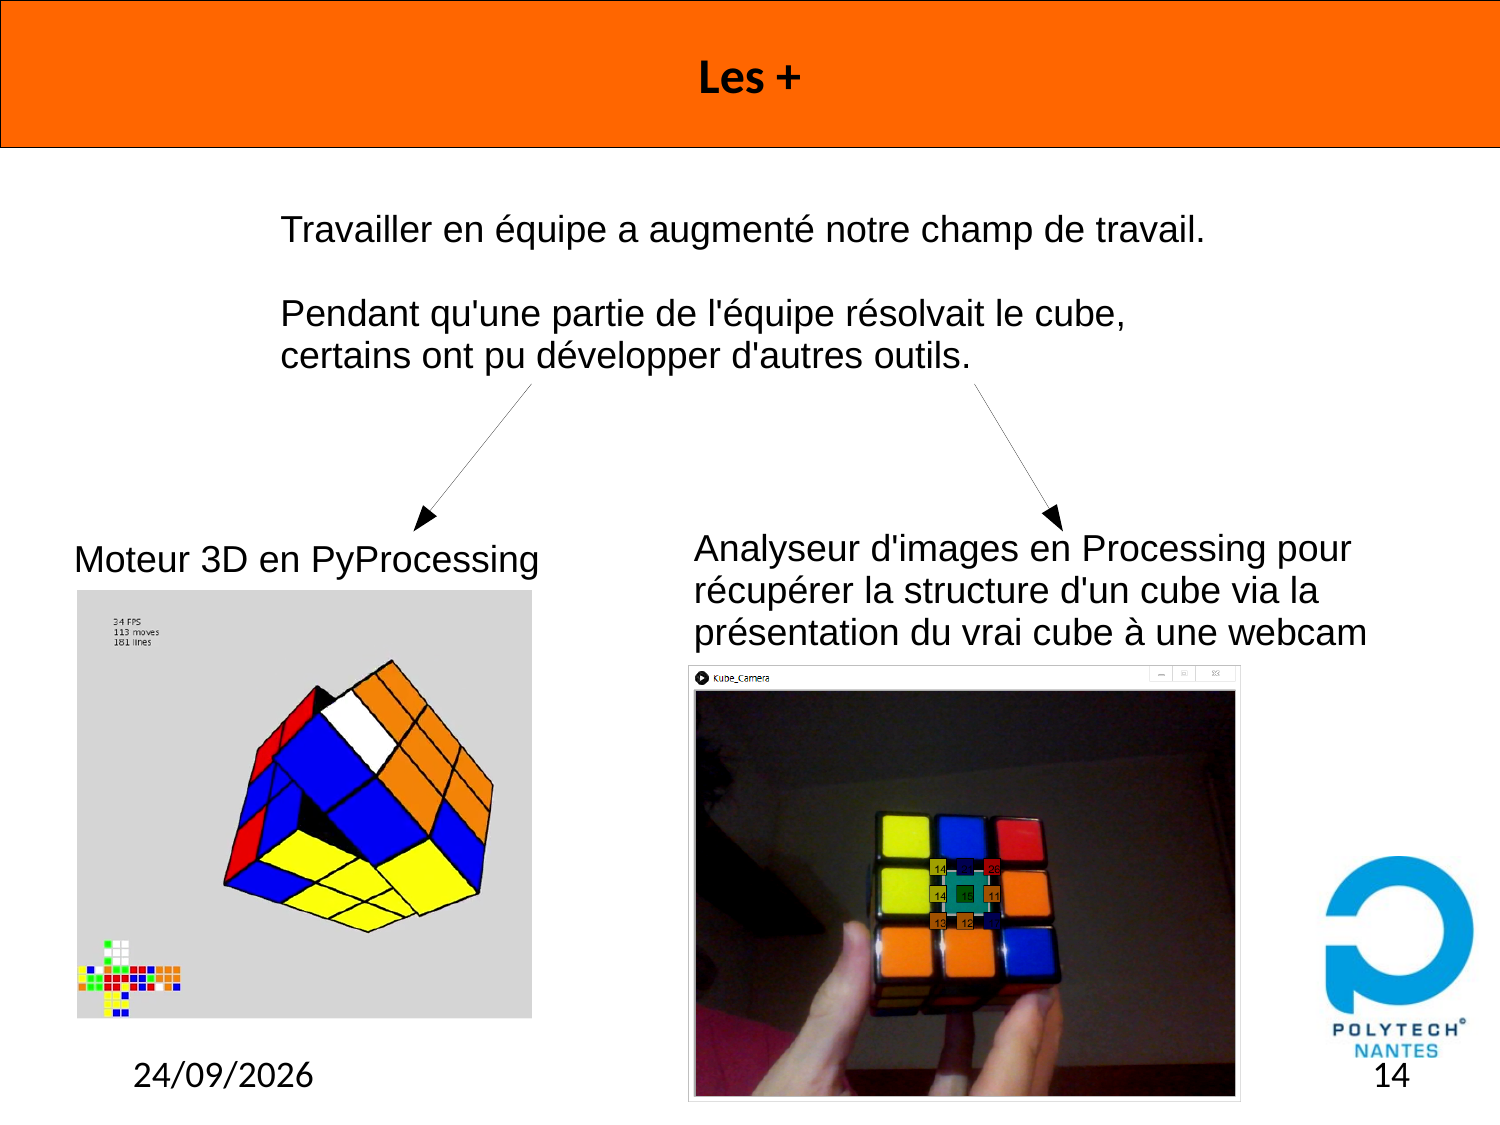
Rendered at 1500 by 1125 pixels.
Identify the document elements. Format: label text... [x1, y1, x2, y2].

title Les + [0, 0, 1500, 148]
picture [688, 665, 1241, 1102]
text_box Travailler en équipe a augmenté notre champ de travail. Pendant qu'une partie de l'équipe résolvait le cube, certains ont pu développer d'autres outils. [265, 200, 1241, 384]
text_box Analyseur d'images en Processing pour récupérer la structure d'un cube via la présentation du vrai cube à une webcam [679, 519, 1447, 661]
text_box Moteur 3D en PyProcessing [59, 531, 562, 591]
picture [77, 590, 532, 1019]
picture [1299, 856, 1500, 1058]
